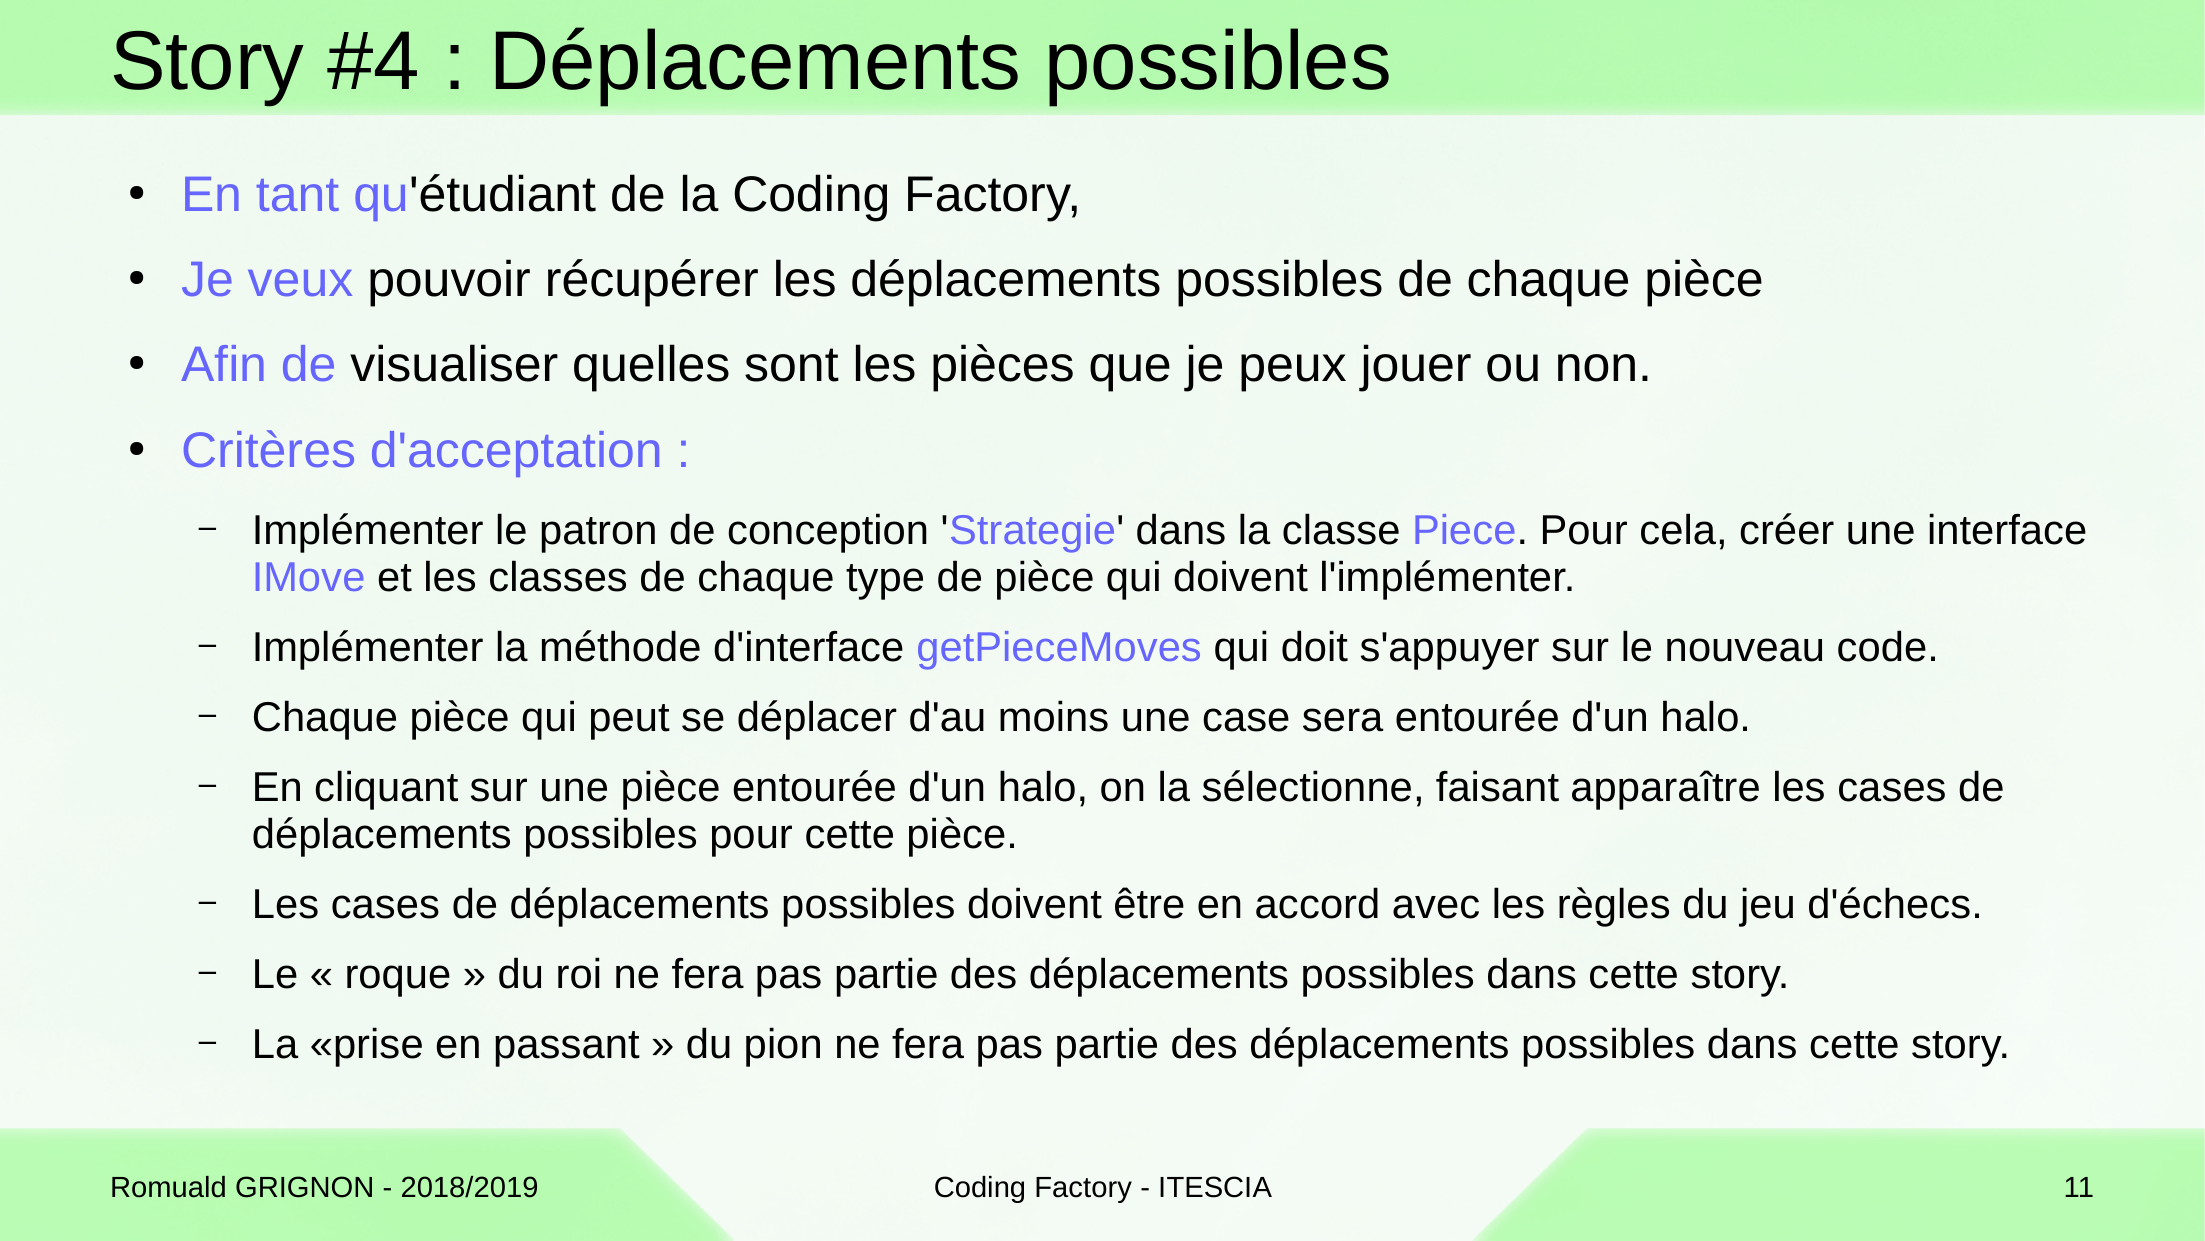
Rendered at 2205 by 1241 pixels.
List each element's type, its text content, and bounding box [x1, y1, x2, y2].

title Story #4 : Déplacements possibles [110, 49, 2095, 237]
list En tant qu'étudiant de la Coding Factory, Je veux pouvoir récupérer les déplacements possibles de chaque pièce Afin de visualiser quelles sont les pièces que je peux jouer ou non. Critères d'acceptation : Implémenter le patron de conception 'Strategie' dans la classe Piece. Pour cela, créer une interface IMove et les classes de chaque type de pièce qui doivent l'implémenter. Implémenter la méthode d'interface getPieceMoves qui doit s'appuyer sur le nouveau code. Chaque pièce qui peut se déplacer d'au moins une case sera entourée d'un halo. En cliquant sur une pièce entourée d'un halo, on la sélectionne, faisant apparaître les cases de déplacements possibles pour cette pièce. Les cases de déplacements possibles doivent être en accord avec les règles du jeu d'échecs. Le « roque » du roi ne fera pas partie des déplacements possibles dans cette story. La «prise en passant » du pion ne fera pas partie des déplacements possibles dans cette story. [110, 237, 2095, 1141]
picture [0, 0, 2205, 1241]
